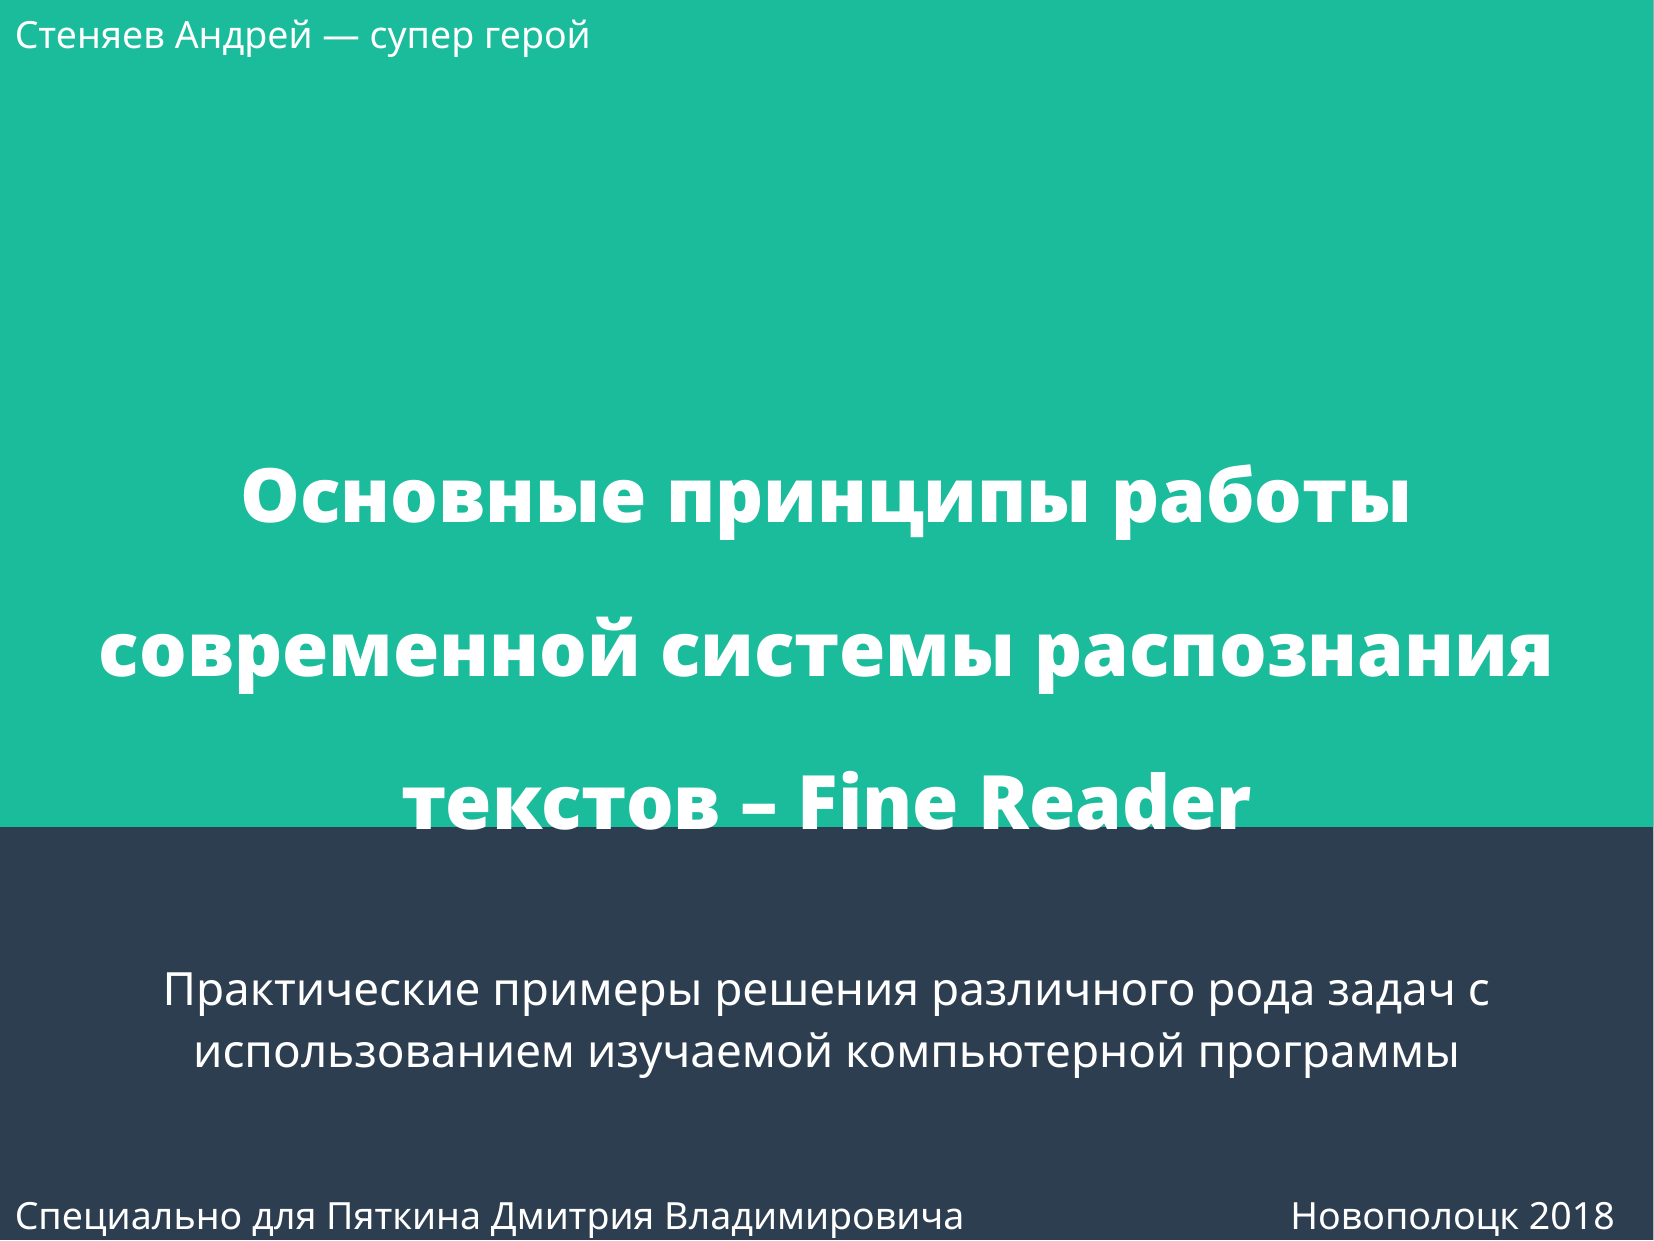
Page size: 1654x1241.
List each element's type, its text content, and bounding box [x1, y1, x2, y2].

text_box Специально для Пяткина Дмитрия Владимировича [0, 1181, 1045, 1241]
text_box Стеняев Андрей — супер герой [0, 0, 654, 60]
text_box Новополоцк 2018 [1275, 1181, 1652, 1241]
subtitle Практические примеры решения различного рода задач с использованием изучаемой компьютерной программы [59, 856, 1595, 1182]
title Основные принципы работы современной системы распознания текстов – Fine Reader [59, 425, 1595, 819]
